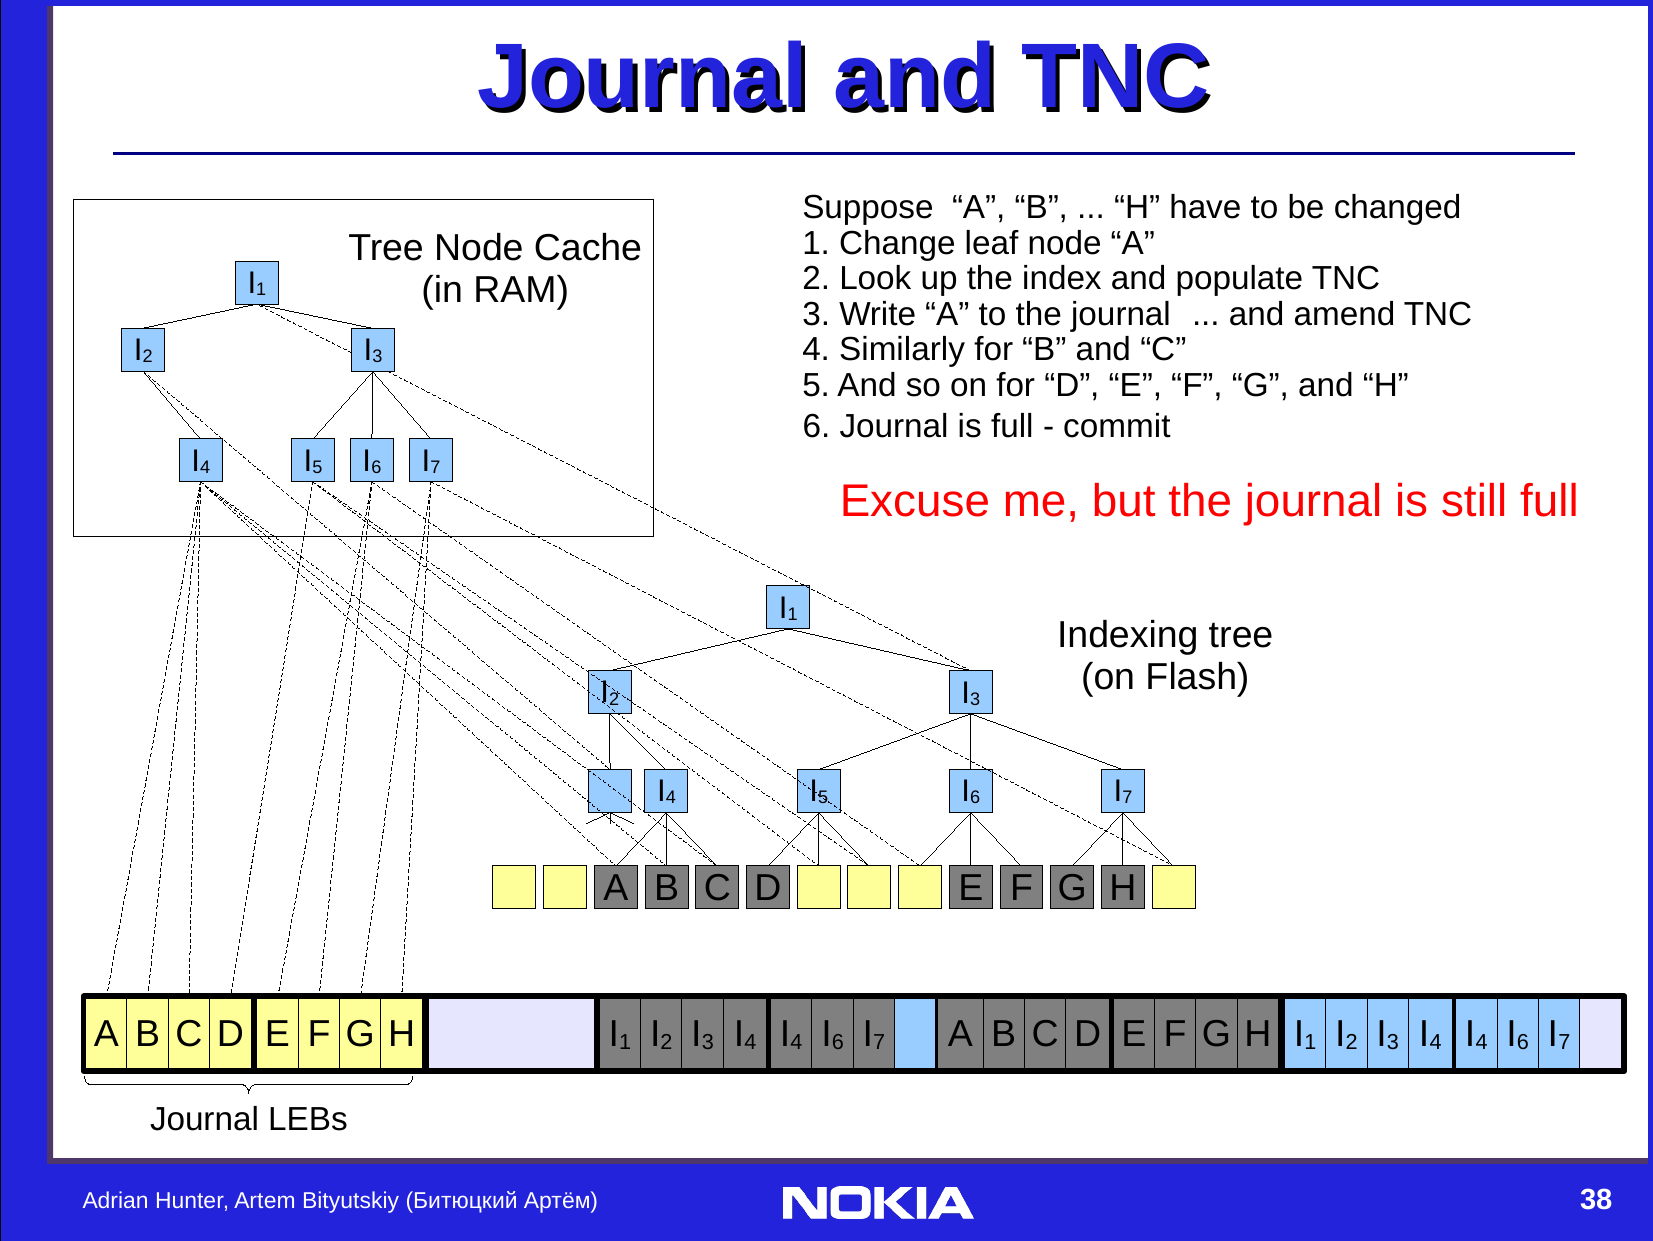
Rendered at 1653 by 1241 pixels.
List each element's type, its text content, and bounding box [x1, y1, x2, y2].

text_box F [298, 998, 339, 1069]
text_box A [85, 998, 126, 1069]
text_box I4 [179, 438, 223, 482]
text_box I2 [121, 328, 165, 372]
text_box I4 [644, 769, 688, 813]
text_box [543, 865, 587, 909]
text_box D [1065, 998, 1110, 1069]
text_box Journal LEBs [135, 1093, 364, 1169]
text_box A [594, 865, 638, 909]
text_box Suppose “A”, “B”, ... “H” have to be changed [787, 181, 1478, 252]
text_box I5 [797, 769, 841, 813]
text_box Excuse me, but the journal is still full [825, 467, 1594, 534]
text_box A [937, 998, 983, 1069]
text_box B [983, 998, 1024, 1069]
text_box C [695, 865, 739, 909]
text_box F [1000, 865, 1043, 909]
text_box I6 [949, 769, 993, 813]
text_box I1 [1284, 998, 1326, 1069]
text_box [797, 865, 841, 909]
text_box I3 [351, 328, 395, 372]
text_box I2 [640, 998, 681, 1069]
text_box I4 [1408, 998, 1453, 1069]
text_box [588, 769, 632, 813]
text_box I3 [949, 670, 993, 714]
text_box [898, 865, 942, 909]
text_box I6 [350, 438, 394, 482]
text_box E [1113, 998, 1154, 1069]
text_box B [126, 998, 168, 1069]
text_box 3. Write “A” to the journal [787, 287, 1177, 323]
text_box I2 [1326, 998, 1367, 1069]
text_box E [949, 865, 993, 909]
text_box I4 [723, 998, 767, 1069]
picture [783, 1186, 974, 1219]
text_box I3 [681, 998, 723, 1069]
title Journal and TNC [100, 2, 1588, 151]
text_box E [256, 998, 298, 1069]
text_box [847, 865, 891, 909]
text_box I7 [853, 998, 895, 1069]
text_box 2. Look up the index and populate TNC [1172, 252, 1399, 287]
text_box H [380, 998, 423, 1069]
text_box 5. And so on for “D”, “E”, “F”, “G”, and “H” [787, 358, 1427, 411]
text_box ... and amend TNC [1177, 287, 1489, 340]
text_box G [1050, 865, 1094, 909]
text_box 1. Change leaf node “A” [787, 217, 1172, 287]
text_box I3 [1367, 998, 1408, 1069]
text_box 6. Journal is full - commit [787, 400, 1187, 452]
text_box I2 [588, 670, 632, 714]
text_box I6 [811, 998, 853, 1069]
text_box I7 [409, 438, 453, 482]
text_box C [1024, 998, 1065, 1069]
text_box I4 [770, 998, 811, 1069]
text_box I7 [1101, 769, 1145, 813]
text_box 4. Similarly for “B” and “C” [787, 323, 1203, 358]
text_box G [1195, 998, 1237, 1069]
text_box I1 [235, 261, 279, 305]
text_box I5 [291, 438, 335, 482]
text_box Tree Node Cache (in RAM) [333, 218, 660, 318]
text_box I1 [766, 585, 810, 629]
text_box H [1101, 865, 1145, 909]
text_box F [1154, 998, 1195, 1069]
text_box [1152, 865, 1196, 909]
text_box [83, 996, 1625, 1072]
text_box B [645, 865, 689, 909]
text_box D [209, 998, 252, 1069]
text_box [492, 865, 536, 909]
text_box H [1237, 998, 1279, 1069]
text_box I1 [599, 998, 640, 1069]
text_box I7 [1538, 998, 1580, 1069]
text_box I4 [1455, 998, 1497, 1069]
text_box G [339, 998, 380, 1069]
text_box C [168, 998, 209, 1069]
text_box I6 [1497, 998, 1538, 1069]
text_box Indexing tree (on Flash) [1042, 606, 1290, 706]
text_box D [746, 865, 790, 909]
